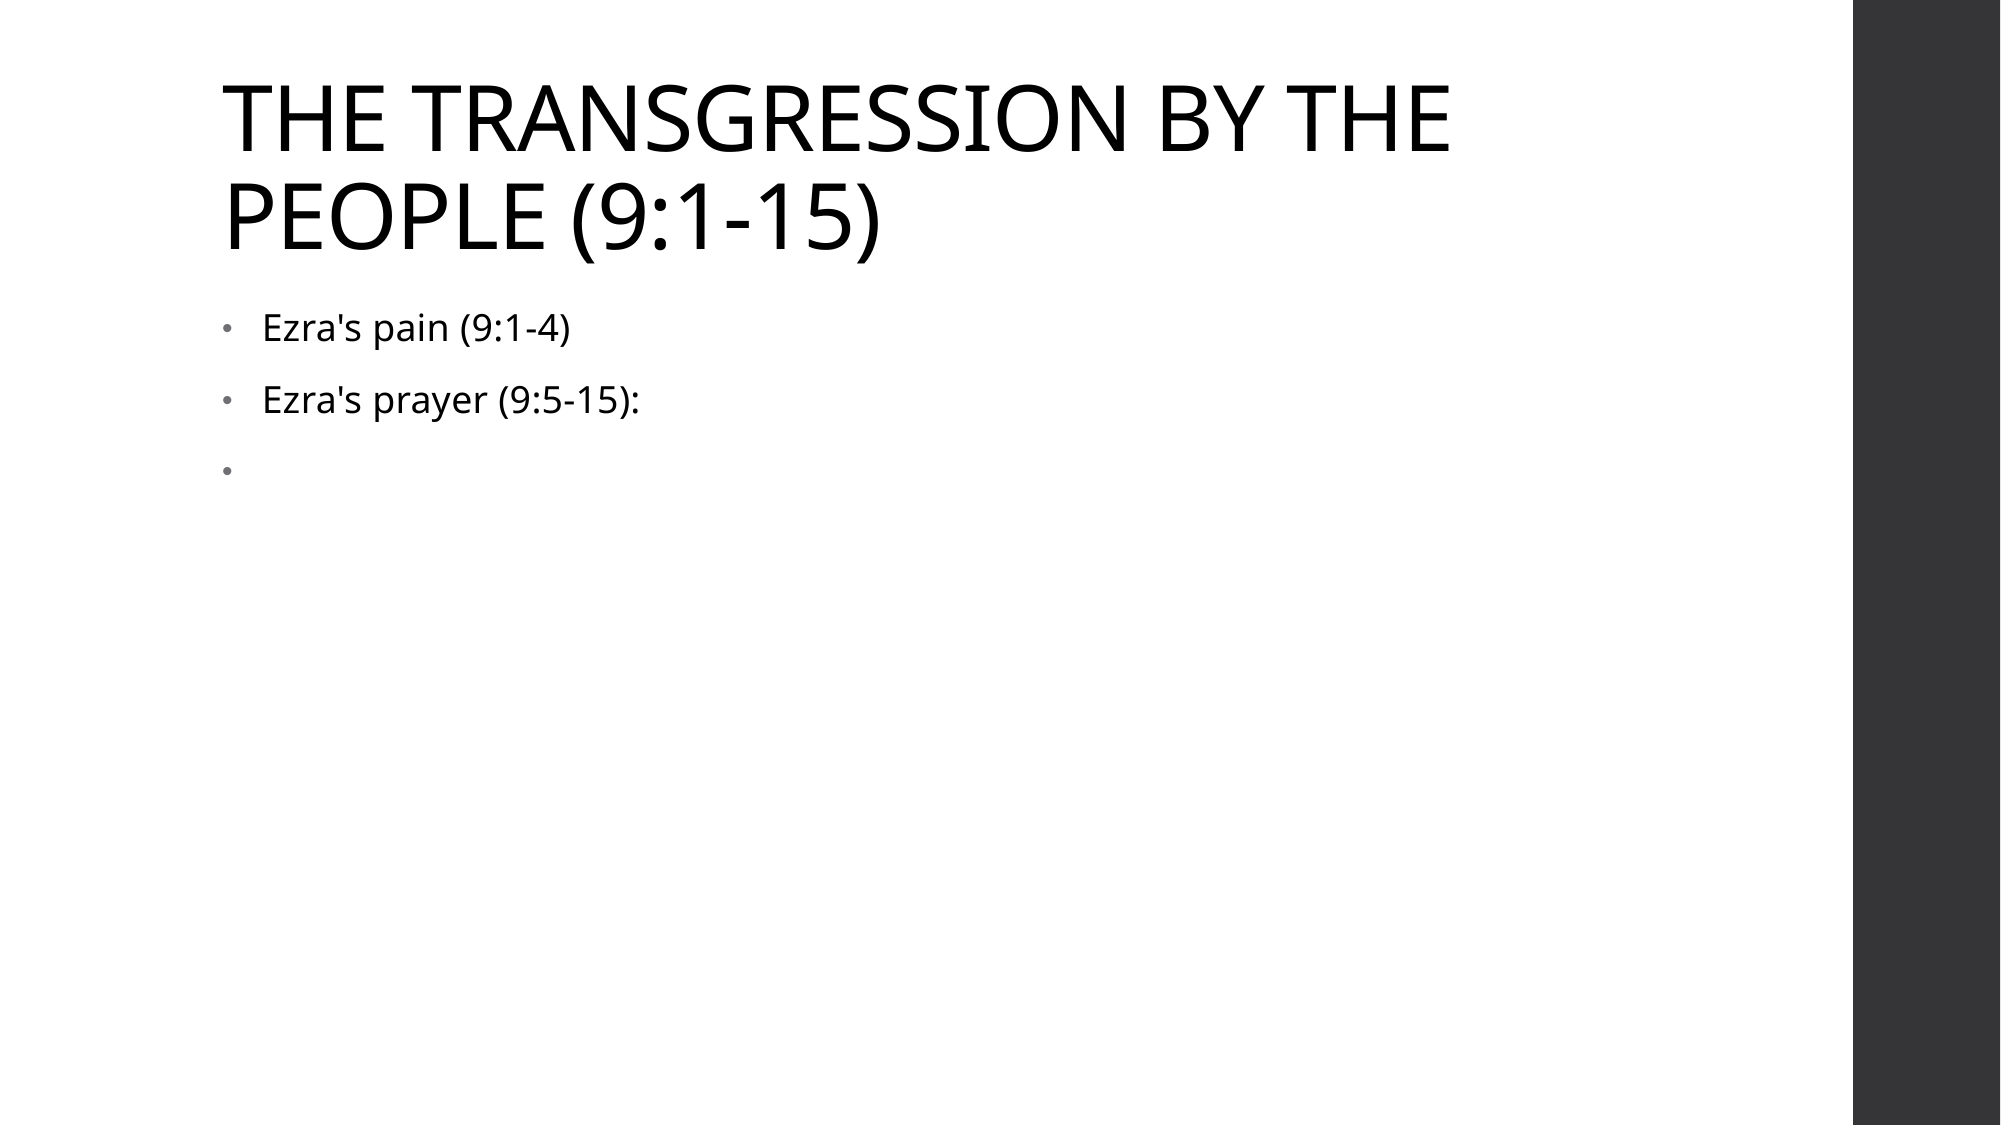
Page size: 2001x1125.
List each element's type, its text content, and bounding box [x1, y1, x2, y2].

list Ezra's pain (9:1-4) Ezra's prayer (9:5-15): [206, 299, 1617, 1014]
title THE TRANSGRESSION BY THE PEOPLE (9:1-15) [206, 60, 1797, 278]
